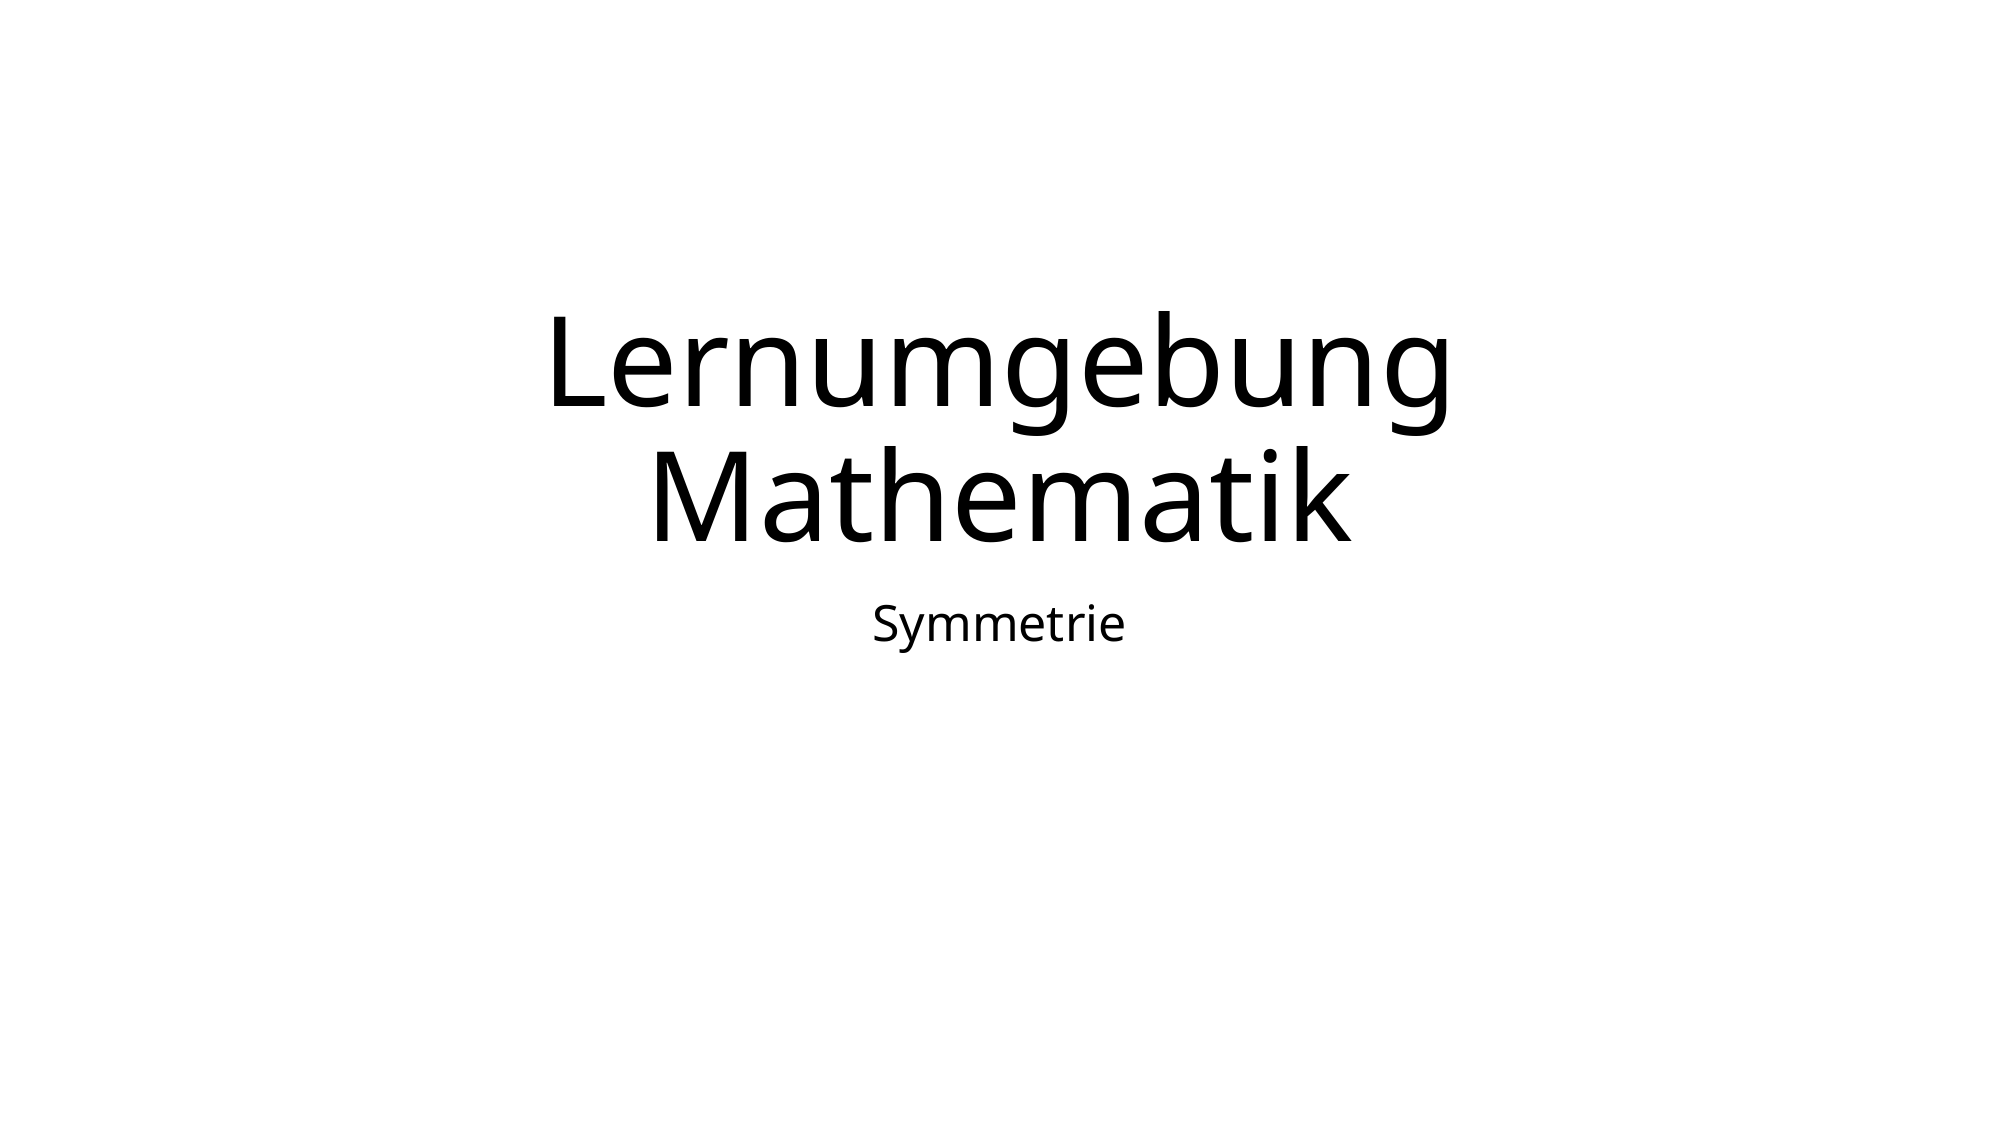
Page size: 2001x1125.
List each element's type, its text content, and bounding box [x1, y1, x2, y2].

subtitle Symmetrie [249, 590, 1750, 863]
title Lernumgebung Mathematik [249, 184, 1750, 576]
